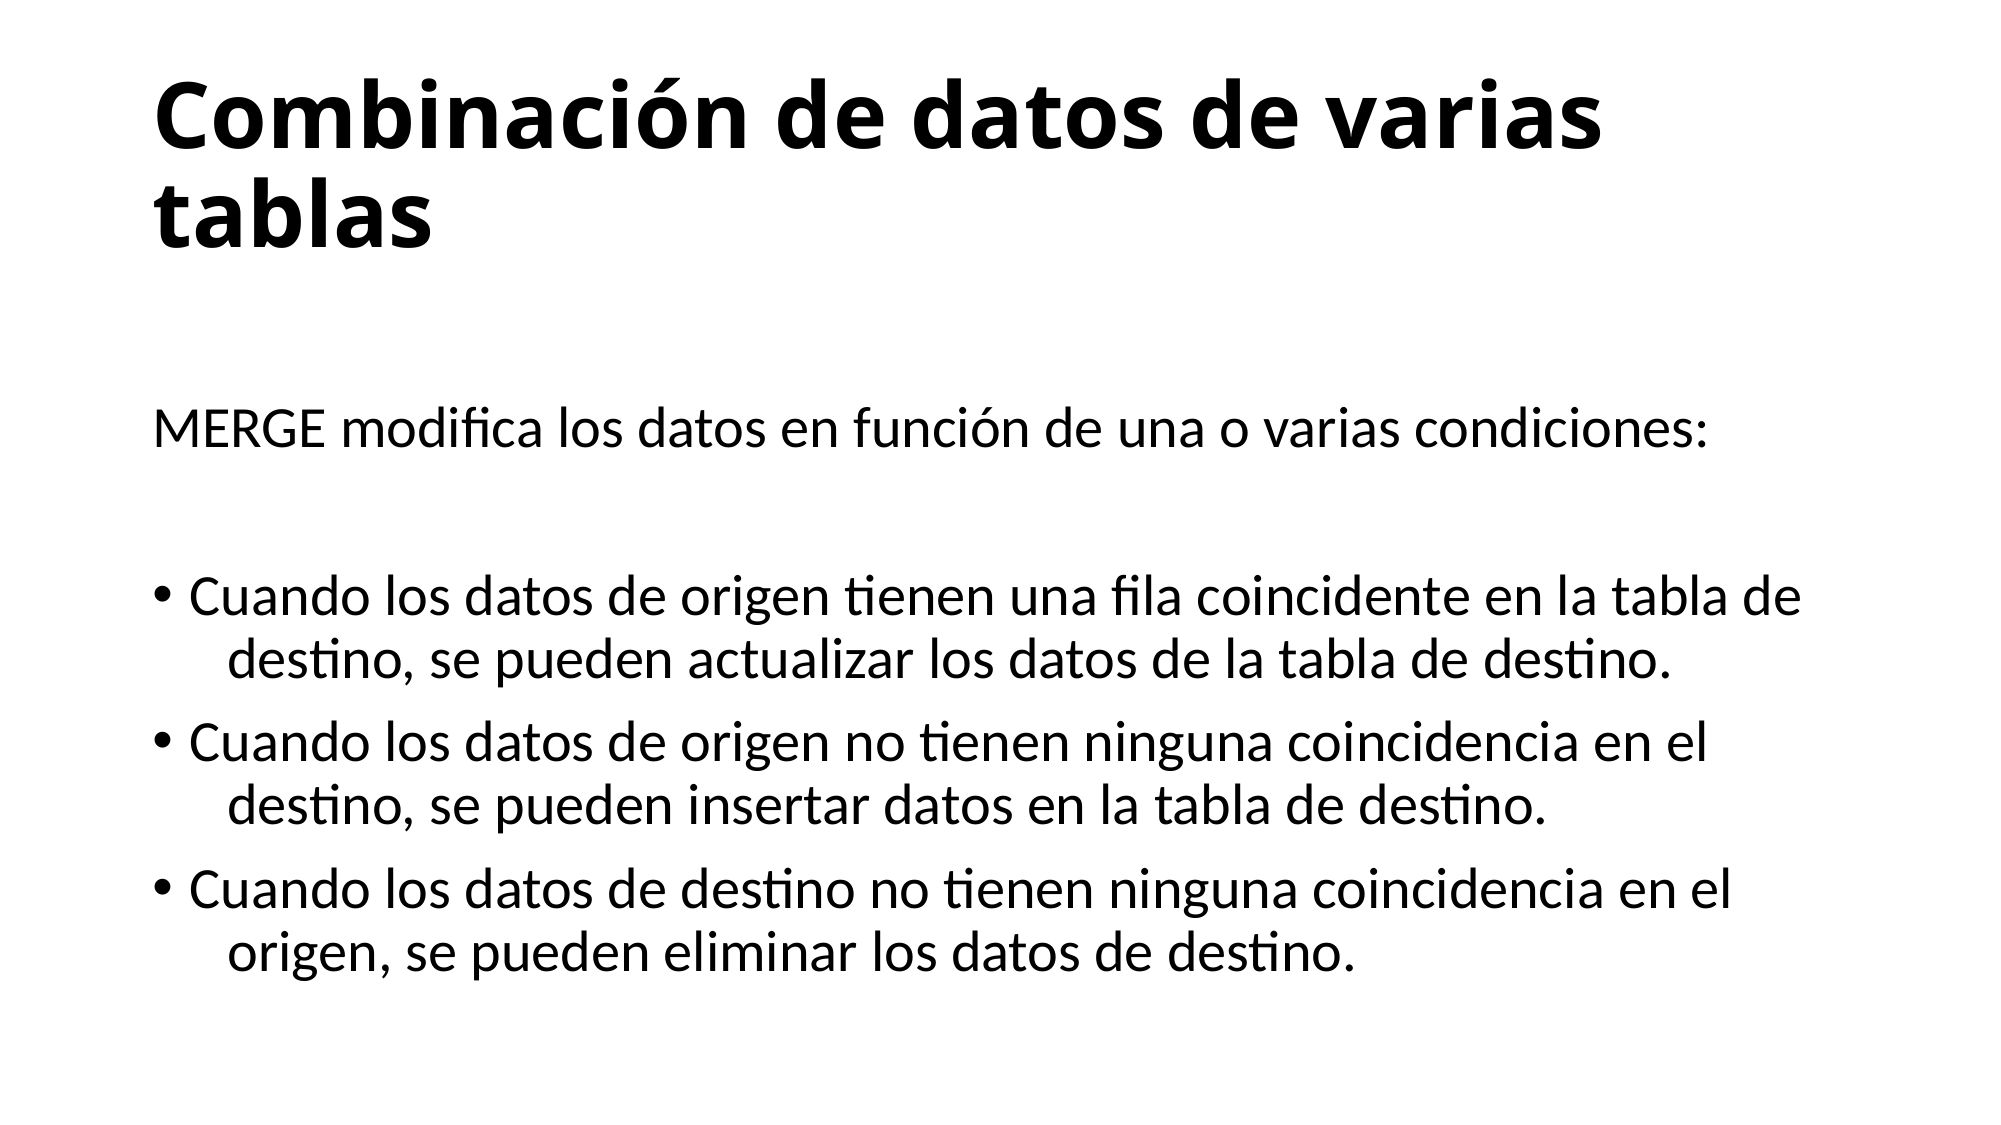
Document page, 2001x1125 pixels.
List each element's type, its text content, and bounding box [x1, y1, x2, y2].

list MERGE modifica los datos en función de una o varias condiciones: Cuando los datos de origen tienen una fila coincidente en la tabla de destino, se pueden actualizar los datos de la tabla de destino. Cuando los datos de origen no tienen ninguna coincidencia en el destino, se pueden insertar datos en la tabla de destino. Cuando los datos de destino no tienen ninguna coincidencia en el origen, se pueden eliminar los datos de destino. [137, 299, 1863, 1014]
title Combinación de datos de varias tablas [137, 59, 1863, 278]
